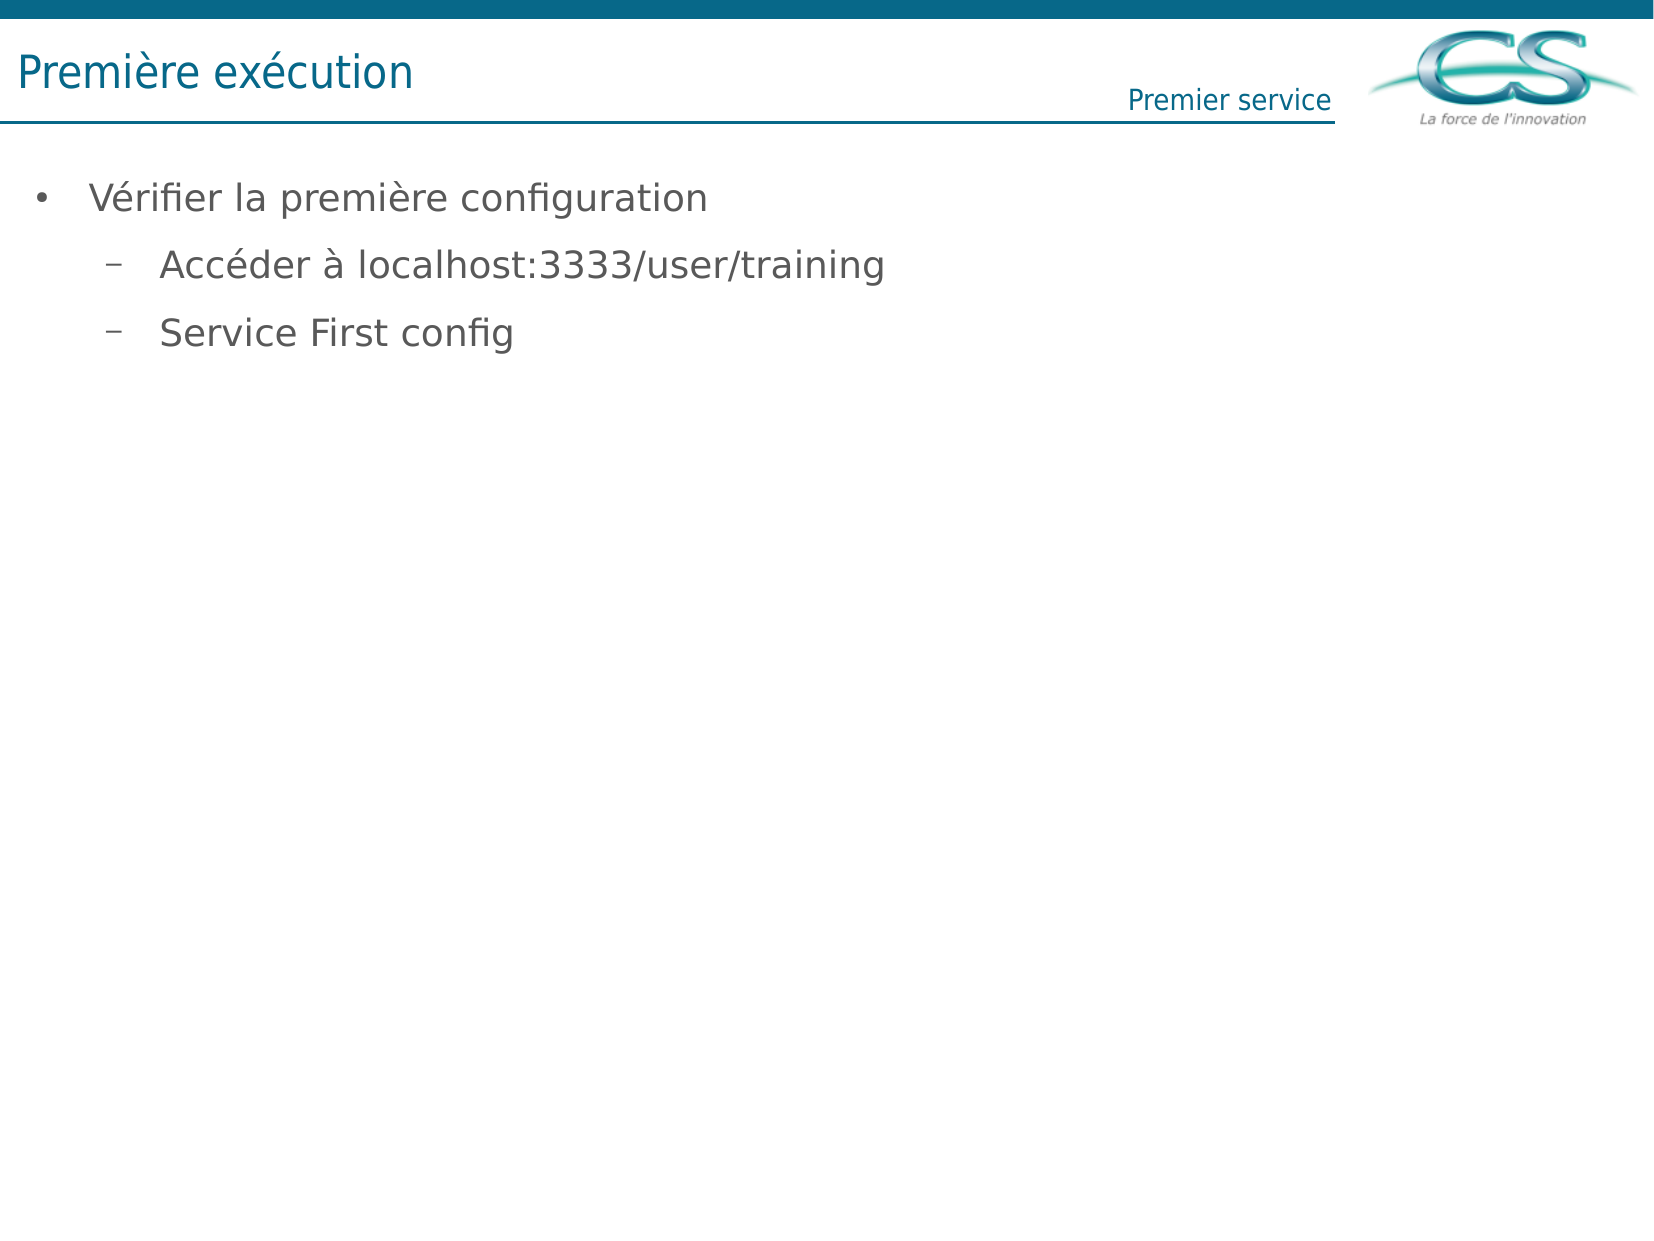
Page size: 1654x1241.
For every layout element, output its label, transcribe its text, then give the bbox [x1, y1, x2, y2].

list Vérifier la première configuration Accéder à localhost:3333/user/training Service First config [17, 177, 1630, 1217]
text_box Premier service [1116, 71, 1359, 164]
title Première exécution [17, 46, 1368, 106]
picture [1368, 28, 1642, 128]
